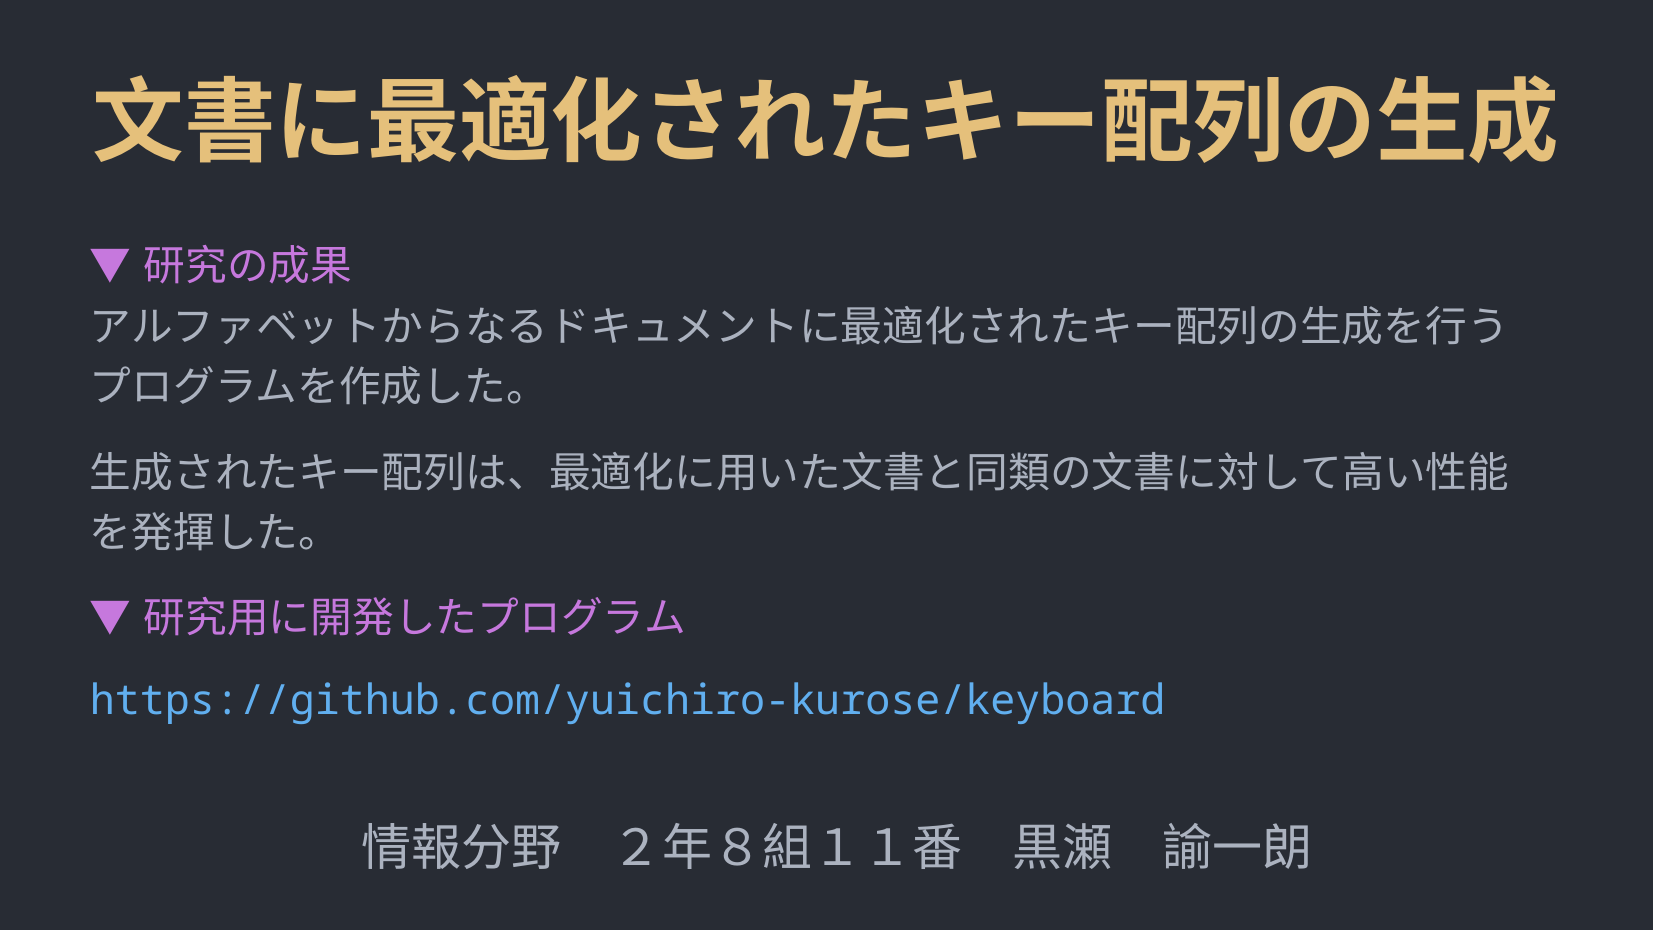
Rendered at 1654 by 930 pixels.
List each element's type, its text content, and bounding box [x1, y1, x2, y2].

text_box ▼研究の成果 アルファベットからなるドキュメントに最適化されたキー配列の生成を行う プログラムを作成した。 生成されたキー配列は、最適化に用いた文書と同類の文書に対して高い性能 を発揮した。 ▼研究用に開発したプログラム https://github.com/yuichiro-kurose/keyboard [75, 225, 1576, 716]
list 情報分野 ２年８組１１番 黒瀬 諭一朗 [82, 787, 1571, 901]
title 文書に最適化されたキー配列の生成 [82, 37, 1571, 193]
